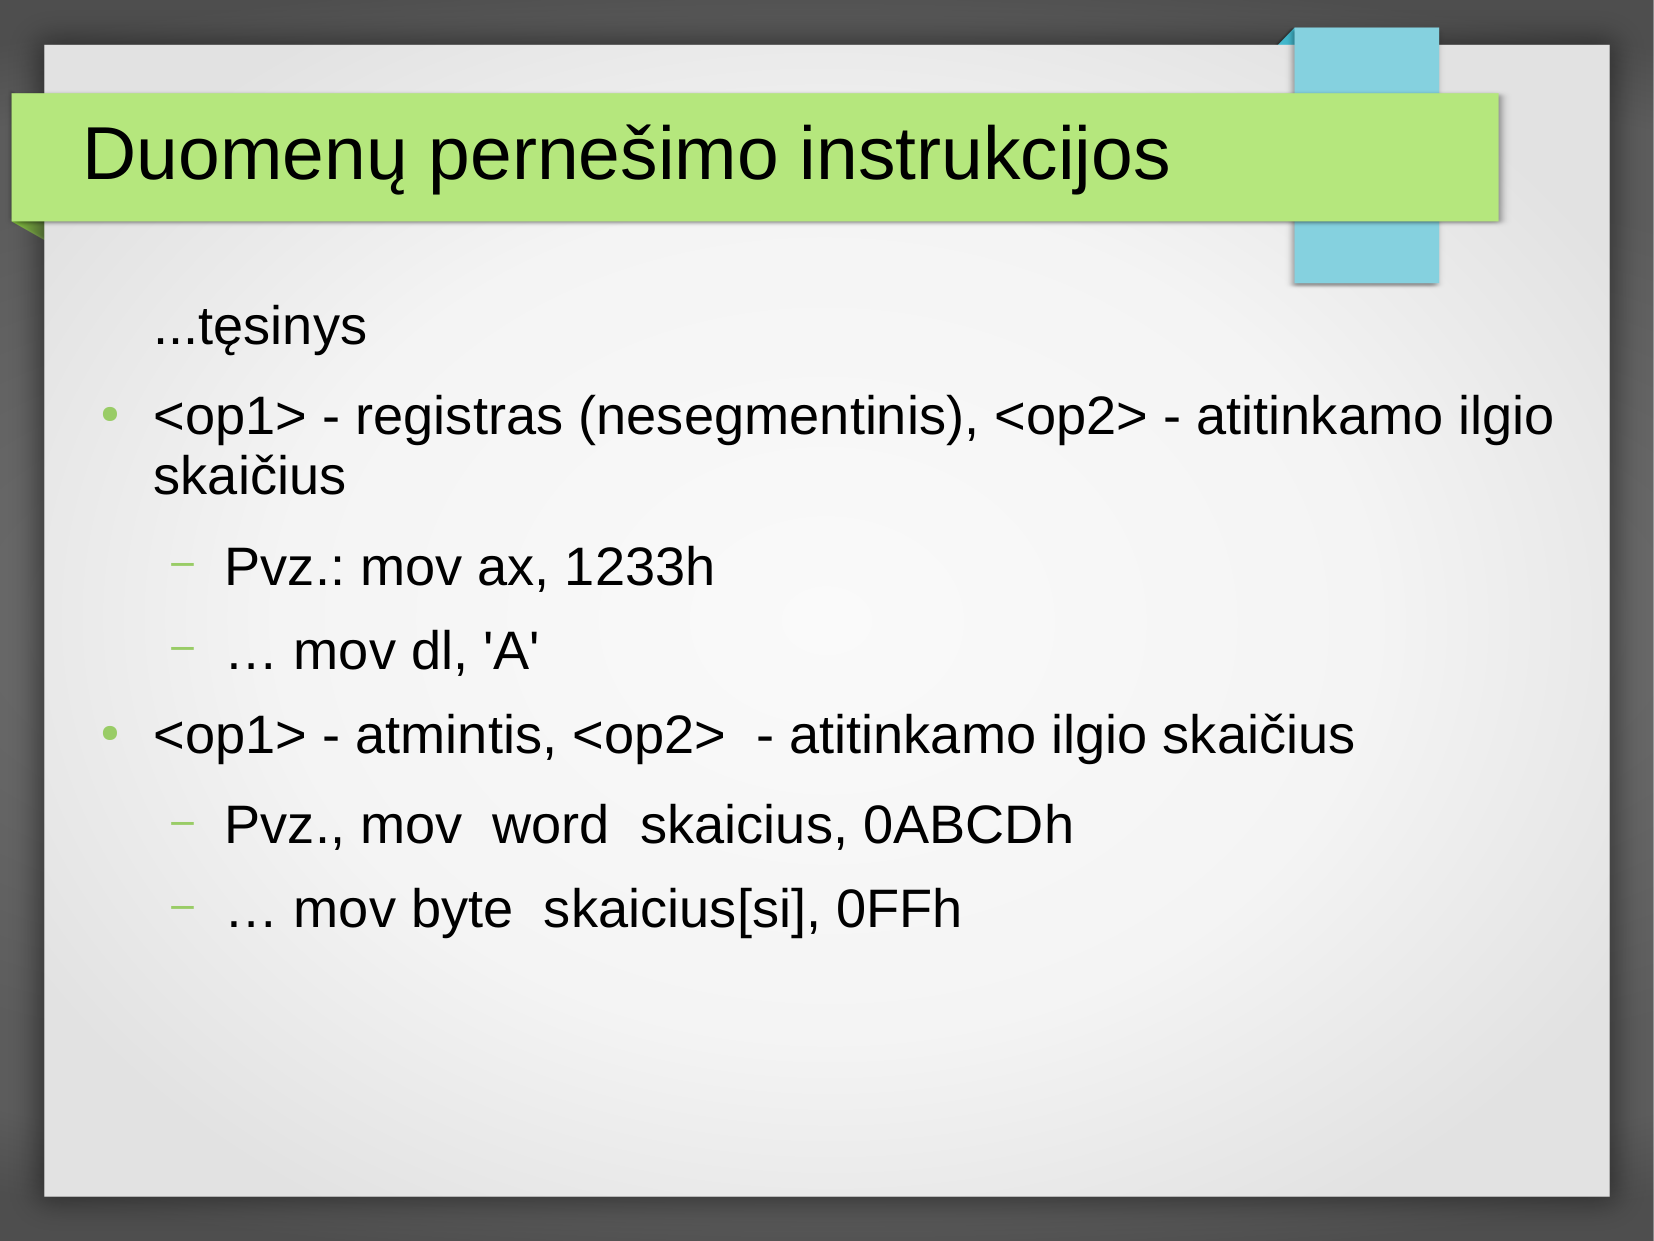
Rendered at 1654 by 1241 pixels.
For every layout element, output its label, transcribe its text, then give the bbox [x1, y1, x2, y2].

title Duomenų pernešimo instrukcijos [82, 94, 1264, 213]
list ...tęsinys <op1> - registras (nesegmentinis), <op2> - atitinkamo ilgio skaičius Pvz.: mov ax, 1233h … mov dl, 'A' <op1> - atmintis, <op2> - atitinkamo ilgio skaičius Pvz., mov word skaicius, 0ABCDh … mov byte skaicius[si], 0FFh [82, 295, 1571, 1015]
picture [0, 0, 1654, 1241]
